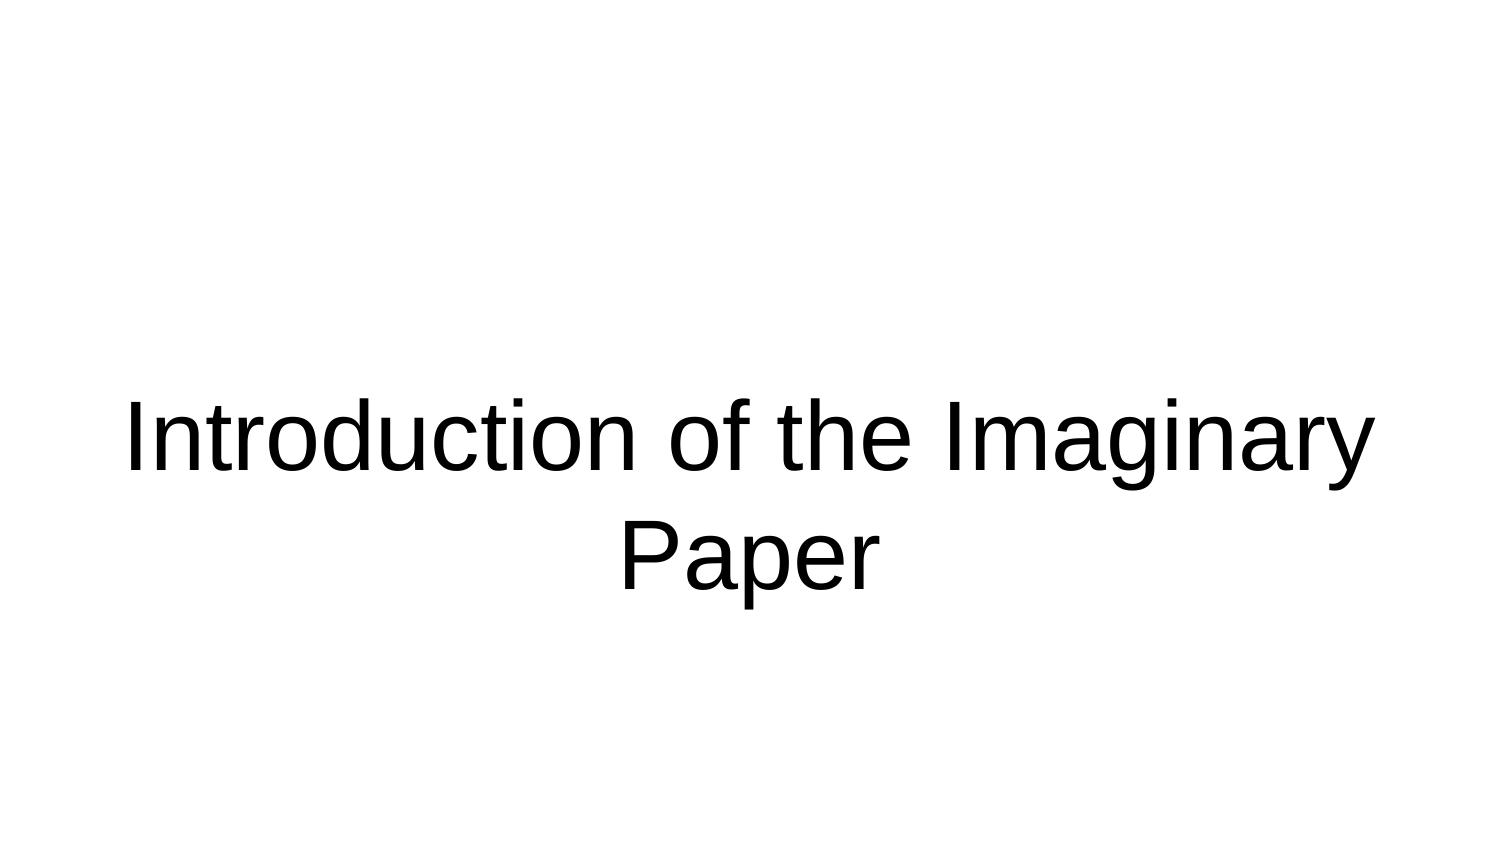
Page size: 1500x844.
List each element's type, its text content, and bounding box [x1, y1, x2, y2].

title Introduction of the Imaginary Paper [51, 356, 1449, 488]
